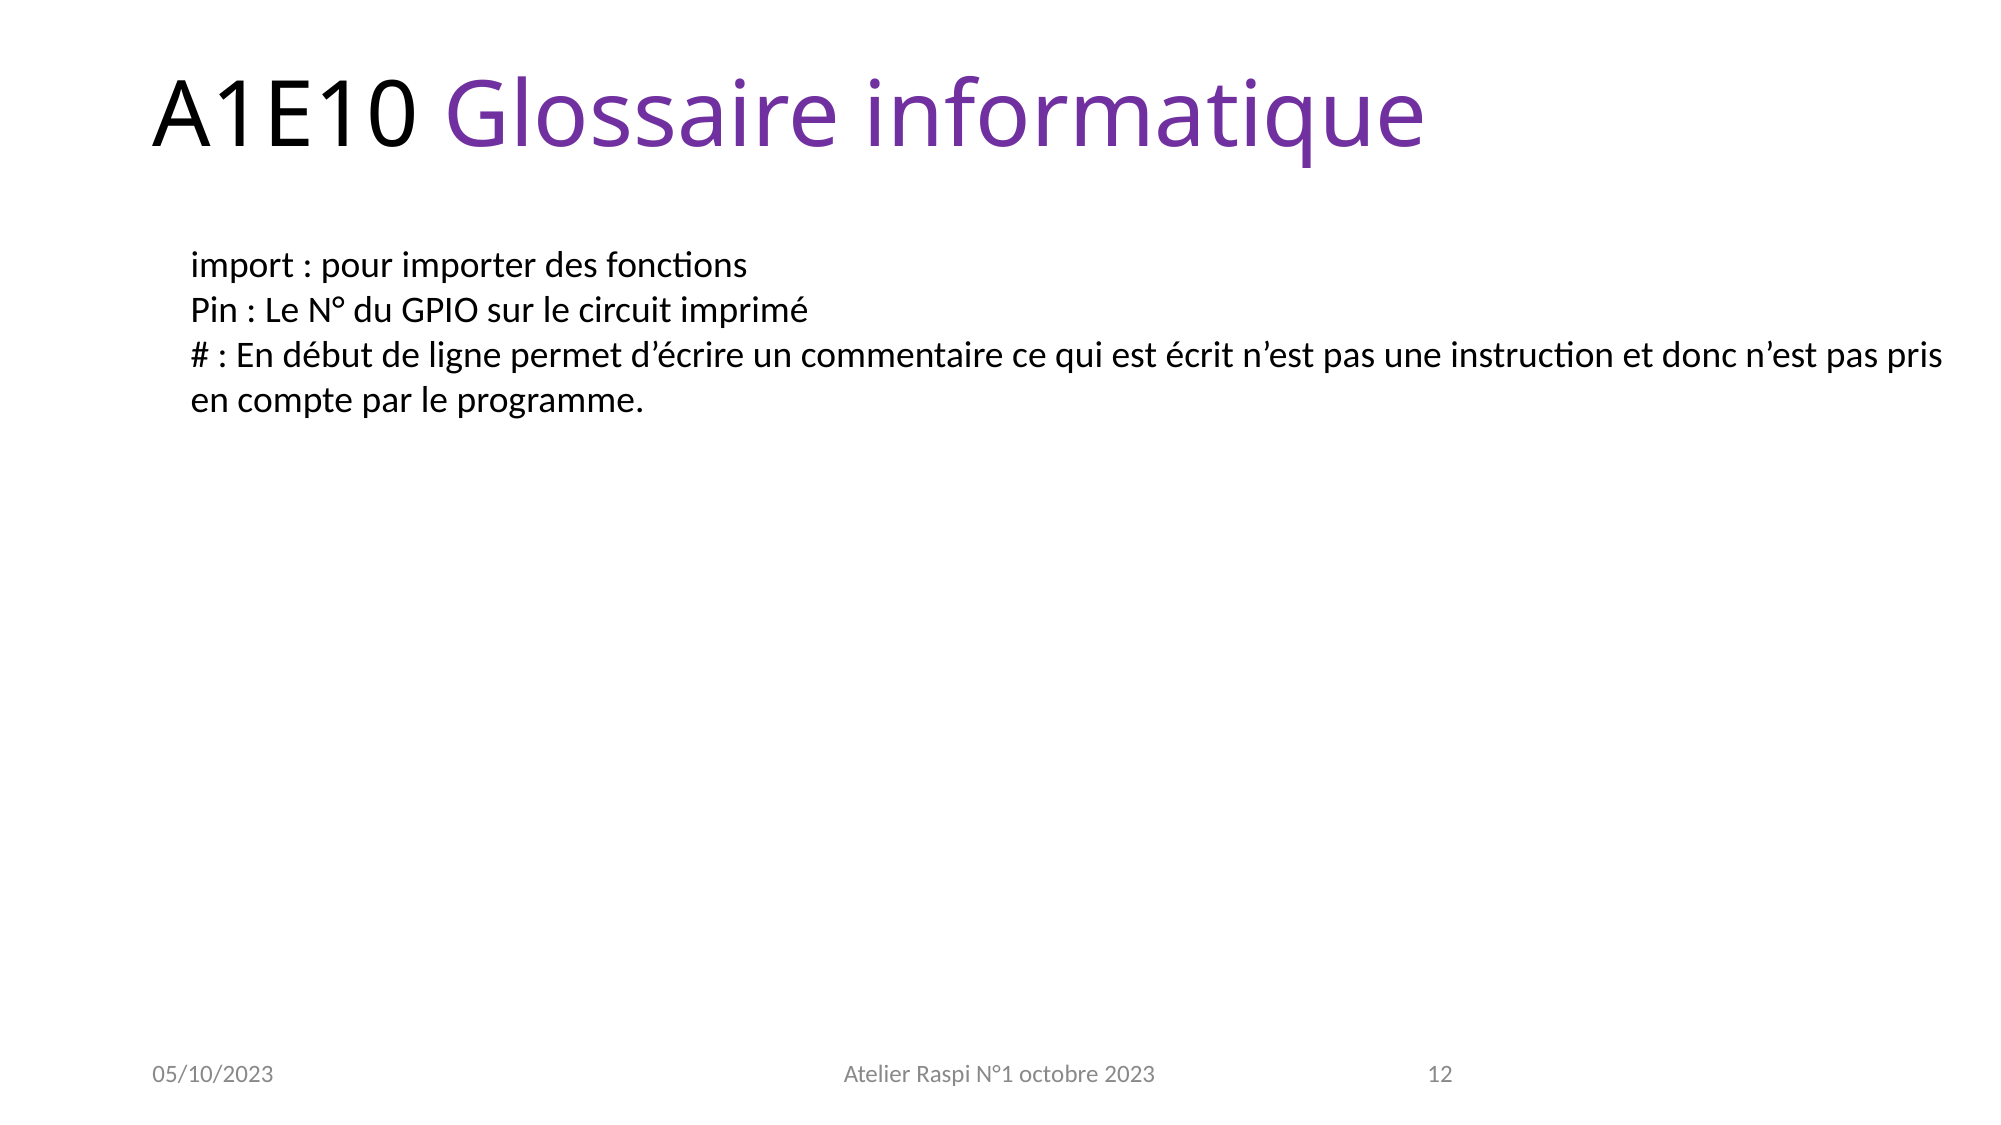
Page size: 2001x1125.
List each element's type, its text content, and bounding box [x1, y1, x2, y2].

text_box A1E10 Glossaire informatique [137, 59, 1863, 166]
text_box [1412, 1042, 1863, 1103]
text_box import : pour importer des fonctions Pin : Le N° du GPIO sur le circuit imprimé # : En début de ligne permet d’écrire un commentaire ce qui est écrit n’est pas une instruction et donc n’est pas pris en compte par le programme. [175, 232, 1982, 521]
text_box Atelier Raspi N°1 octobre 2023 [662, 1042, 1338, 1103]
text_box 05/10/2023 [137, 1042, 588, 1103]
